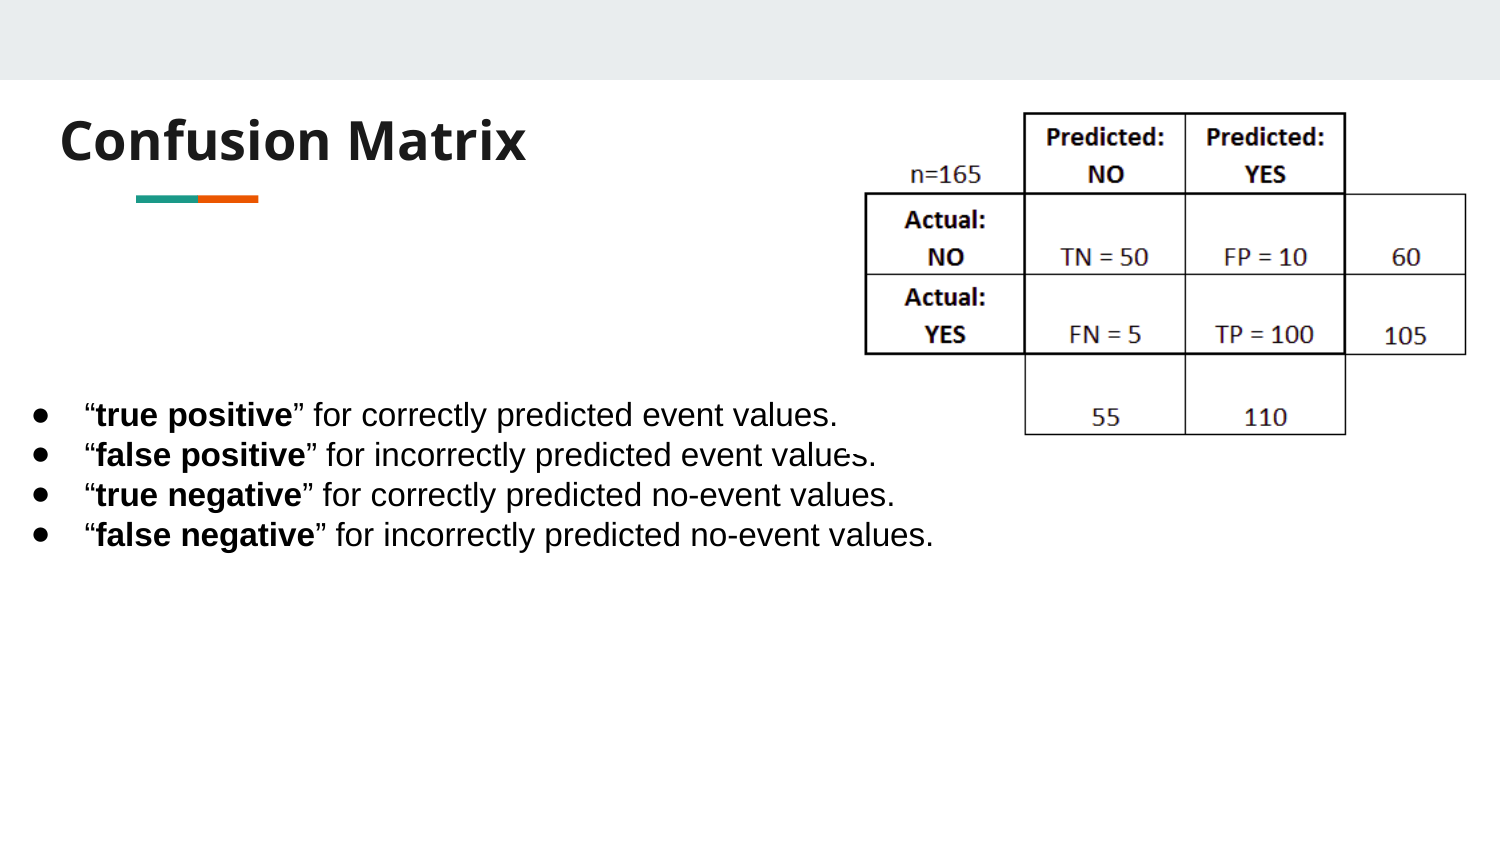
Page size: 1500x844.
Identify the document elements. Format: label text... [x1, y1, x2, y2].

list “true positive” for correctly predicted event values. “false positive” for incorrectly predicted event values. “true negative” for correctly predicted no-event values. “false negative” for incorrectly predicted no-event values. [0, 378, 1256, 844]
title Confusion Matrix [44, 91, 846, 180]
picture [846, 87, 1489, 454]
